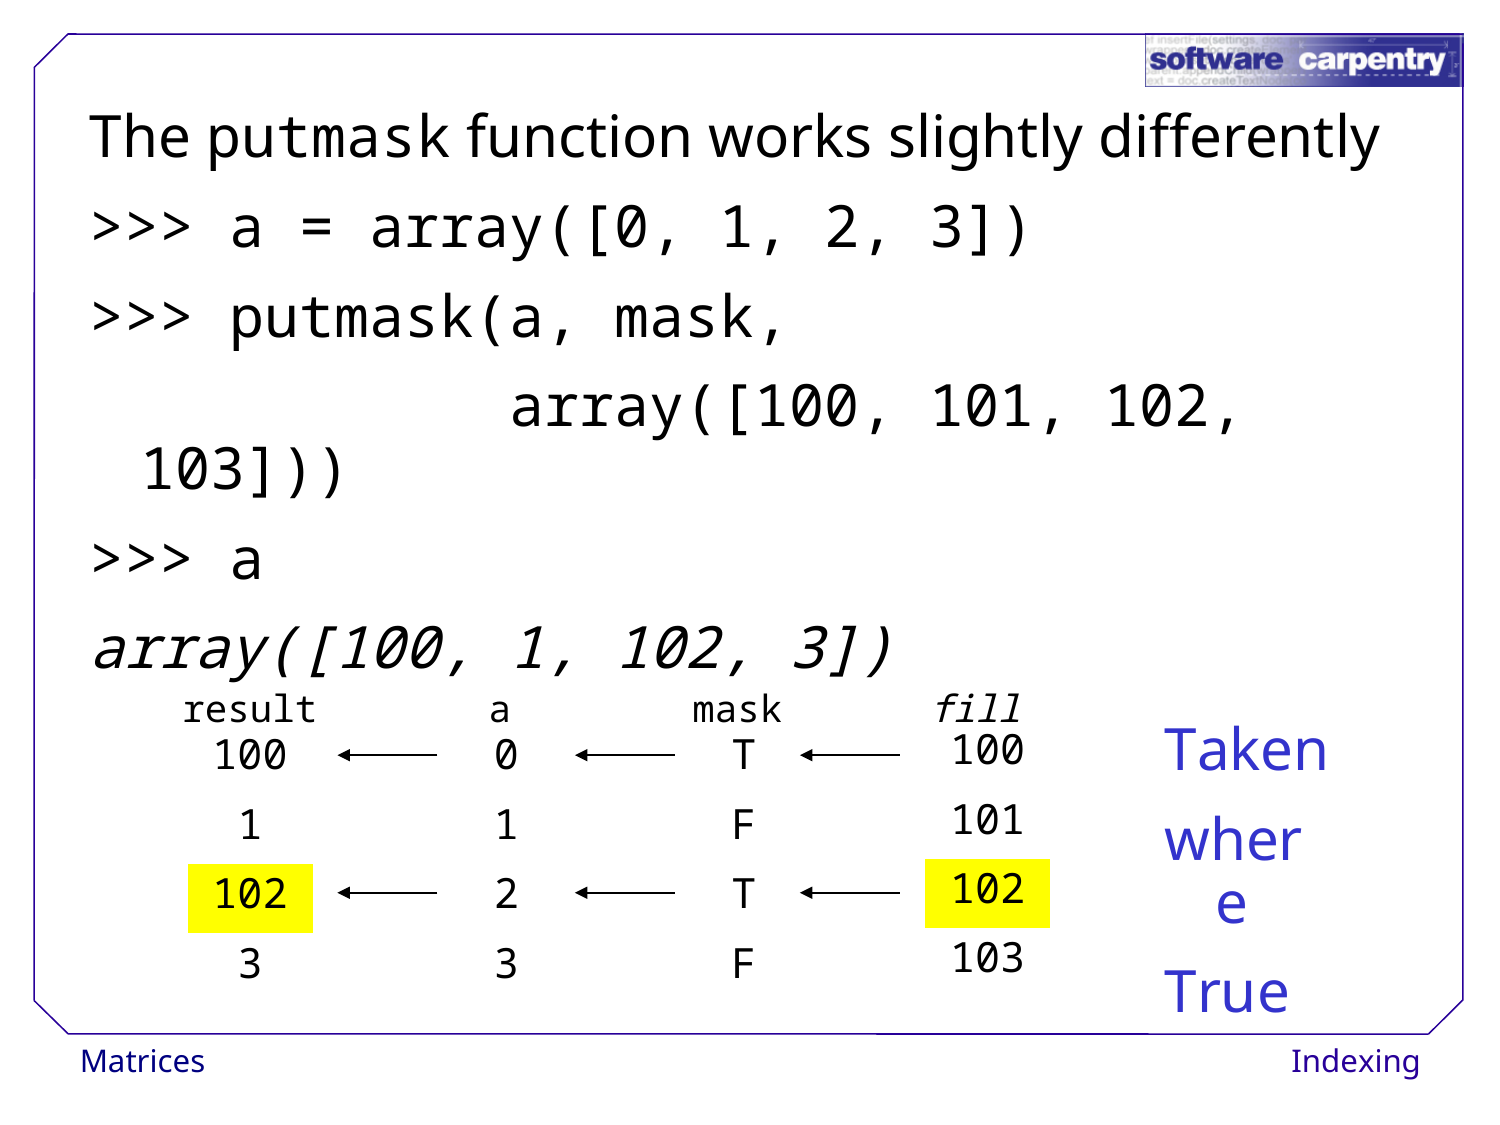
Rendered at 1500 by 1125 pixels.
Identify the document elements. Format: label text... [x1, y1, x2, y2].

table_header 100 [188, 738, 313, 795]
table_cell 101 [925, 789, 1050, 859]
table_header 0 [463, 738, 550, 795]
table_cell 102 [925, 859, 1050, 928]
text_box Taken where True [1149, 712, 1350, 975]
table_header 100 [981, 738, 991, 755]
table_cell 103 [925, 928, 1050, 998]
text_box mask [662, 677, 813, 738]
table_cell F [700, 933, 788, 1003]
table_header T [700, 738, 788, 795]
text_box result [162, 677, 338, 738]
table_cell 1 [188, 795, 313, 864]
text_box a [425, 677, 576, 738]
table_header 100 [1006, 738, 1016, 755]
table_cell 102 [188, 864, 313, 933]
table_cell 2 [463, 864, 550, 933]
list The putmask function works slightly differently >>> a = array([0, 1, 2, 3]) >>> putmask(a, mask, array([100, 101, 102, 103])) >>> a array([100, 1, 102, 3]) [74, 99, 1463, 1013]
table_header 100 [984, 743, 994, 761]
table_cell 3 [188, 933, 313, 1003]
table_cell F [700, 795, 788, 864]
table_cell 1 [463, 795, 550, 864]
table_cell T [700, 864, 788, 933]
table_header 100 [1009, 743, 1019, 761]
table_header 100 [925, 738, 1050, 789]
picture [1145, 33, 1464, 87]
text_box fill [900, 677, 1051, 738]
table_cell 3 [463, 933, 550, 1003]
